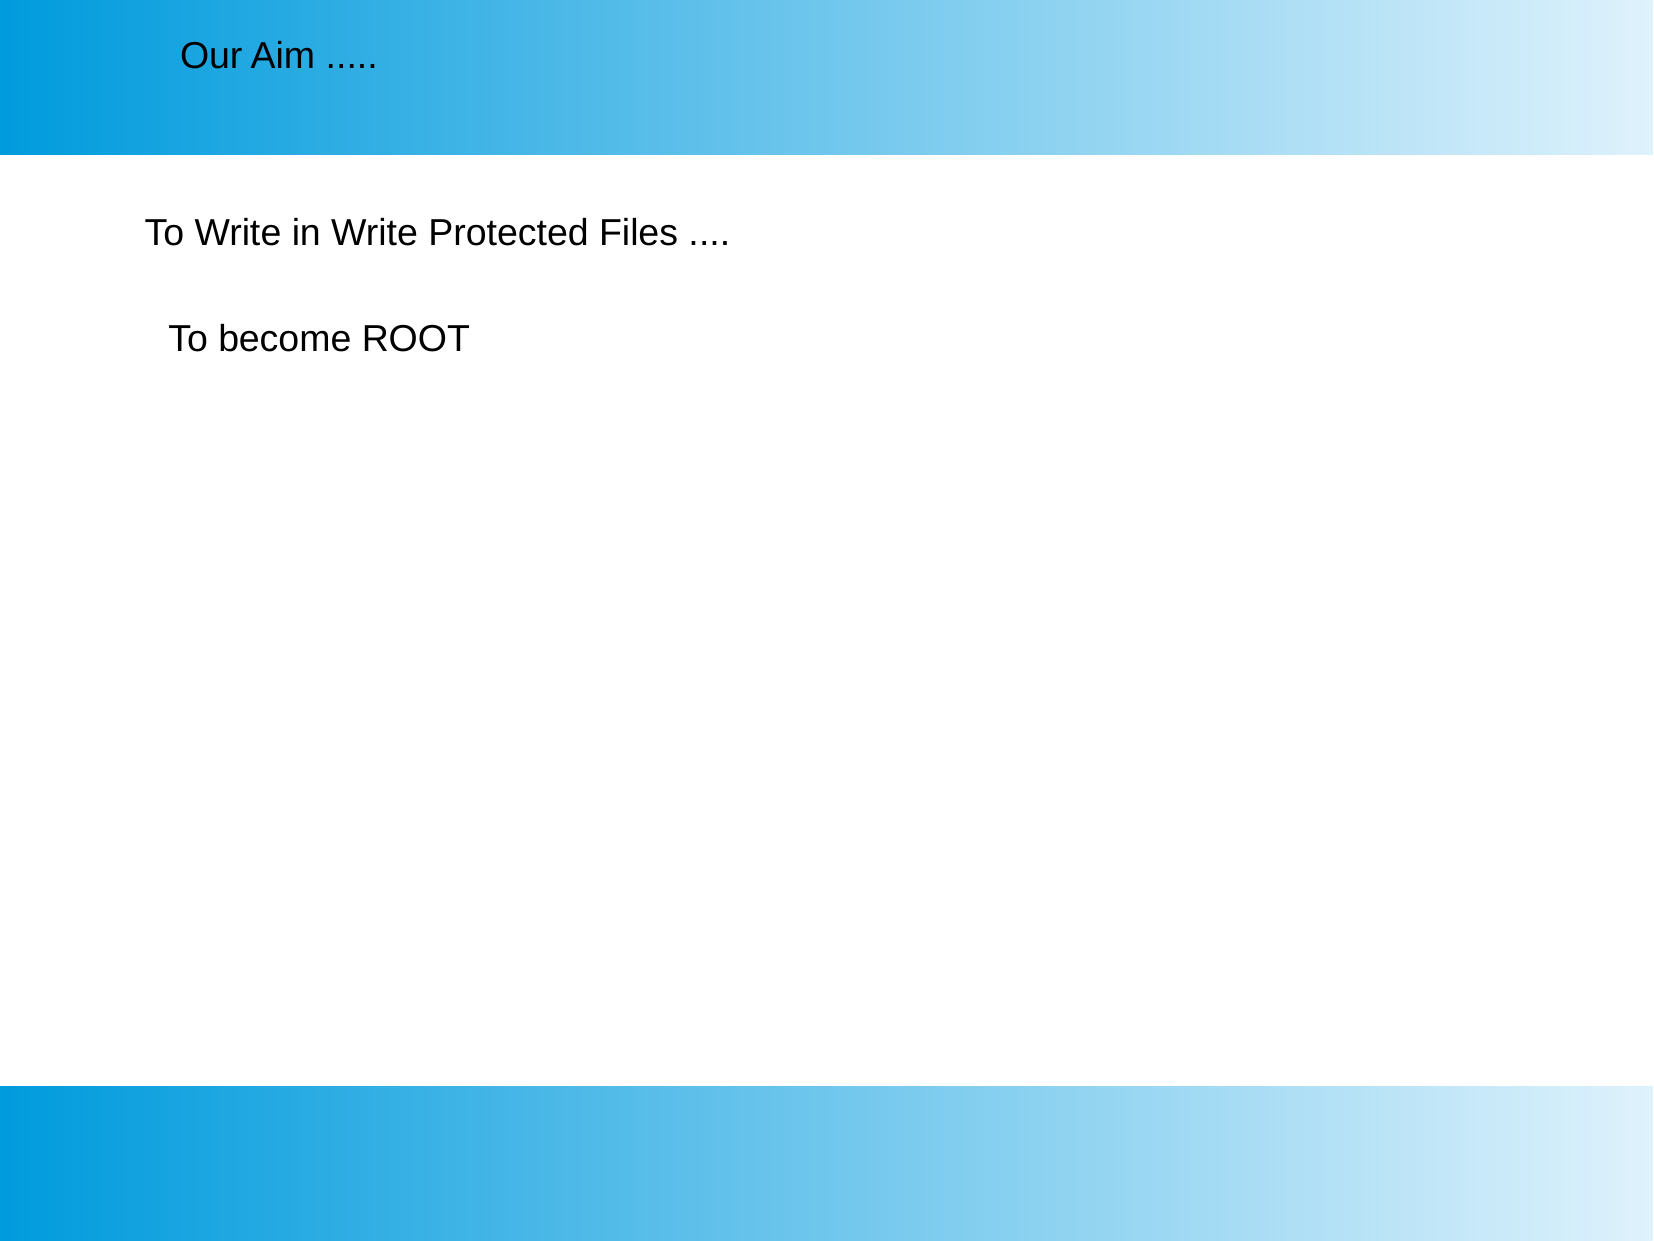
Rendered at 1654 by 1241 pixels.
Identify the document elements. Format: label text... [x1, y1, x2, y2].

text_box Our Aim ..... [165, 23, 1158, 84]
text_box To Write in Write Protected Files .... [129, 200, 1016, 261]
text_box To become ROOT [153, 307, 969, 367]
